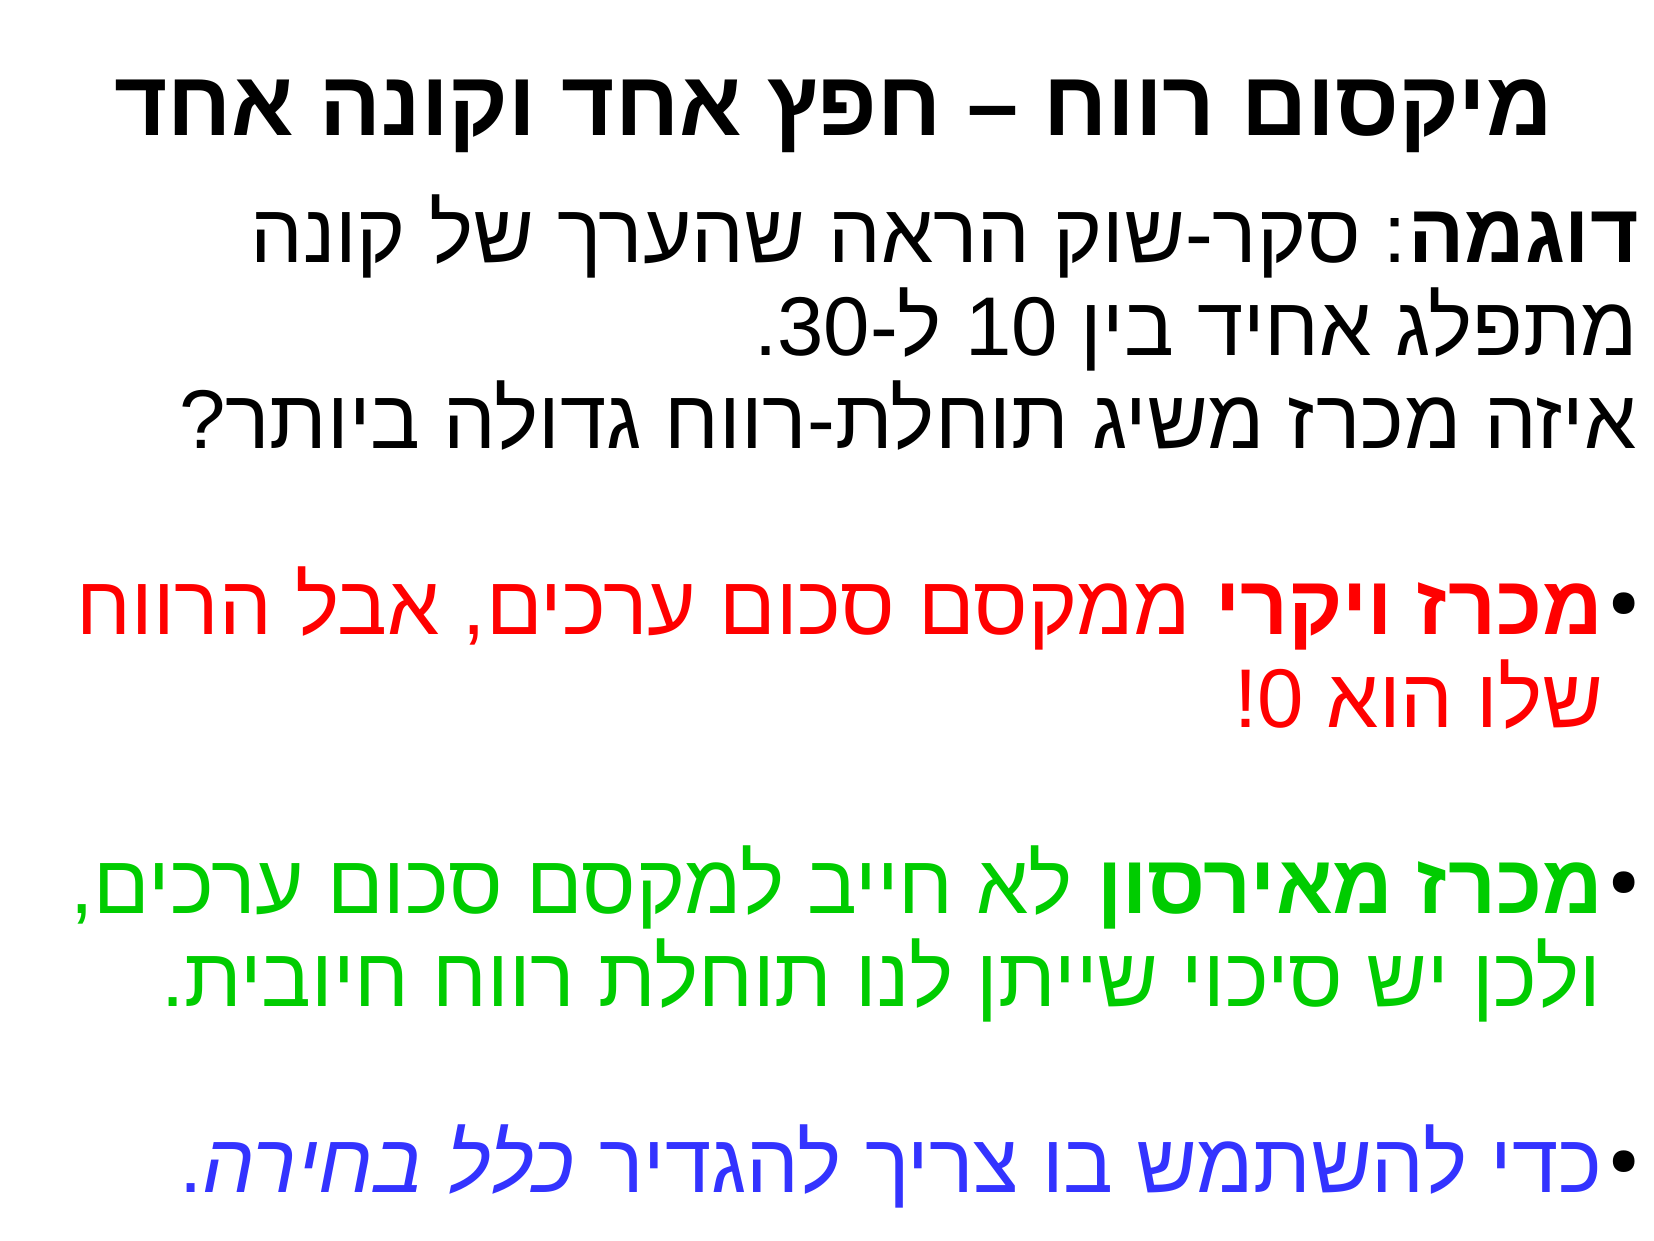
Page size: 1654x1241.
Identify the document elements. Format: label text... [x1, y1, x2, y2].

text_box דוגמה: סקר-שוק הראה שהערך של קונה מתפלג אחיד בין 10 ל-30. איזה מכרז משיג תוחלת-רווח גדולה ביותר? מכרז ויקרי ממקסם סכום ערכים, אבל הרווח שלו הוא 0! מכרז מאירסון לא חייב למקסם סכום ערכים, ולכן יש סיכוי שייתן לנו תוחלת רווח חיובית. כדי להשתמש בו צריך להגדיר כלל בחירה. [45, 180, 1654, 1218]
title מיקסום רווח – חפץ אחד וקונה אחד [15, 0, 1654, 215]
